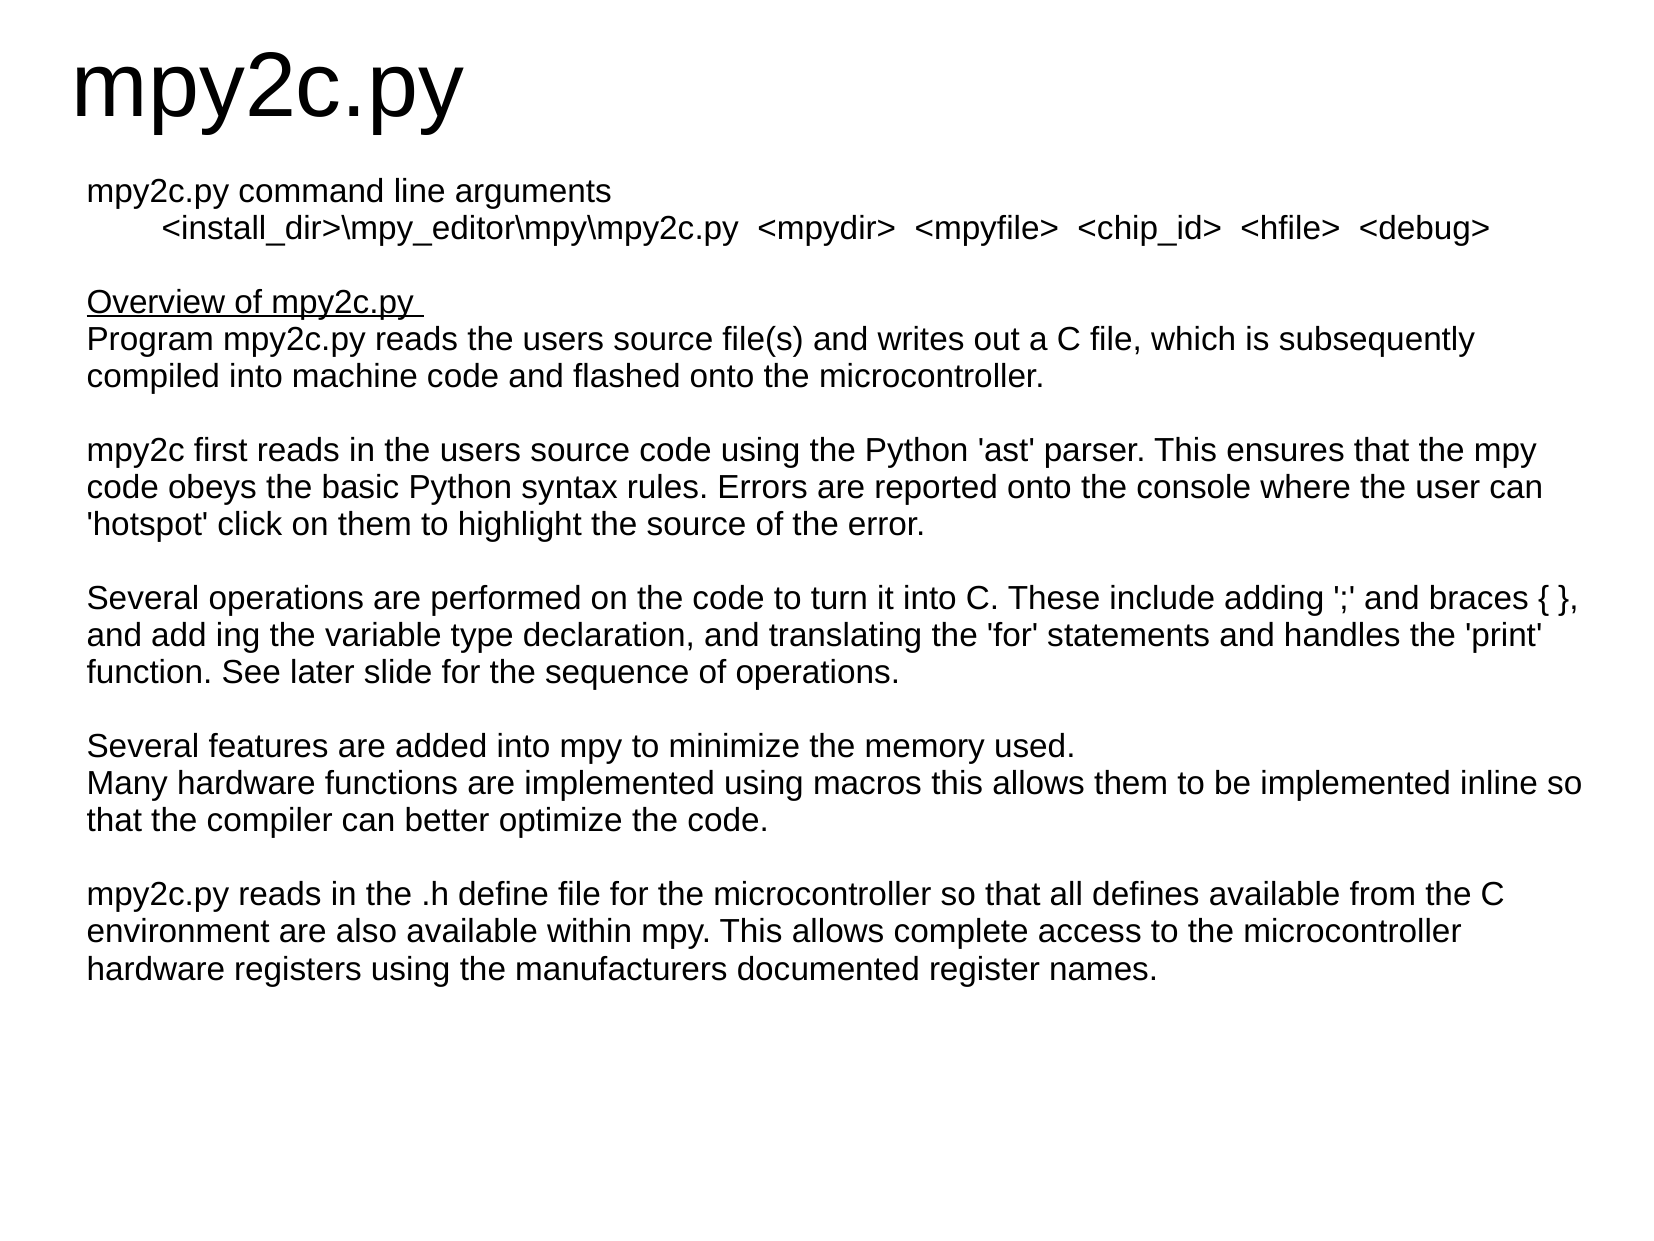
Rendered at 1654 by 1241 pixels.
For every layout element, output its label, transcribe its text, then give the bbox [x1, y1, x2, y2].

title mpy2c.py [71, 19, 1561, 151]
text_box mpy2c.py command line arguments <install_dir>\mpy_editor\mpy\mpy2c.py <mpydir> <mpyfile> <chip_id> <hfile> <debug> Overview of mpy2c.py Program mpy2c.py reads the users source file(s) and writes out a C file, which is subsequently compiled into machine code and flashed onto the microcontroller. mpy2c first reads in the users source code using the Python 'ast' parser. This ensures that the mpy code obeys the basic Python syntax rules. Errors are reported onto the console where the user can 'hotspot' click on them to highlight the source of the error. Several operations are performed on the code to turn it into C. These include adding ';' and braces { }, and add ing the variable type declaration, and translating the 'for' statements and handles the 'print' function. See later slide for the sequence of operations. Several features are added into mpy to minimize the memory used. Many hardware functions are implemented using macros this allows them to be implemented inline so that the compiler can better optimize the code. mpy2c.py reads in the .h define file for the microcontroller so that all defines available from the C environment are also available within mpy. This allows complete access to the microcontroller hardware registers using the manufacturers documented register names. [71, 165, 1617, 1000]
